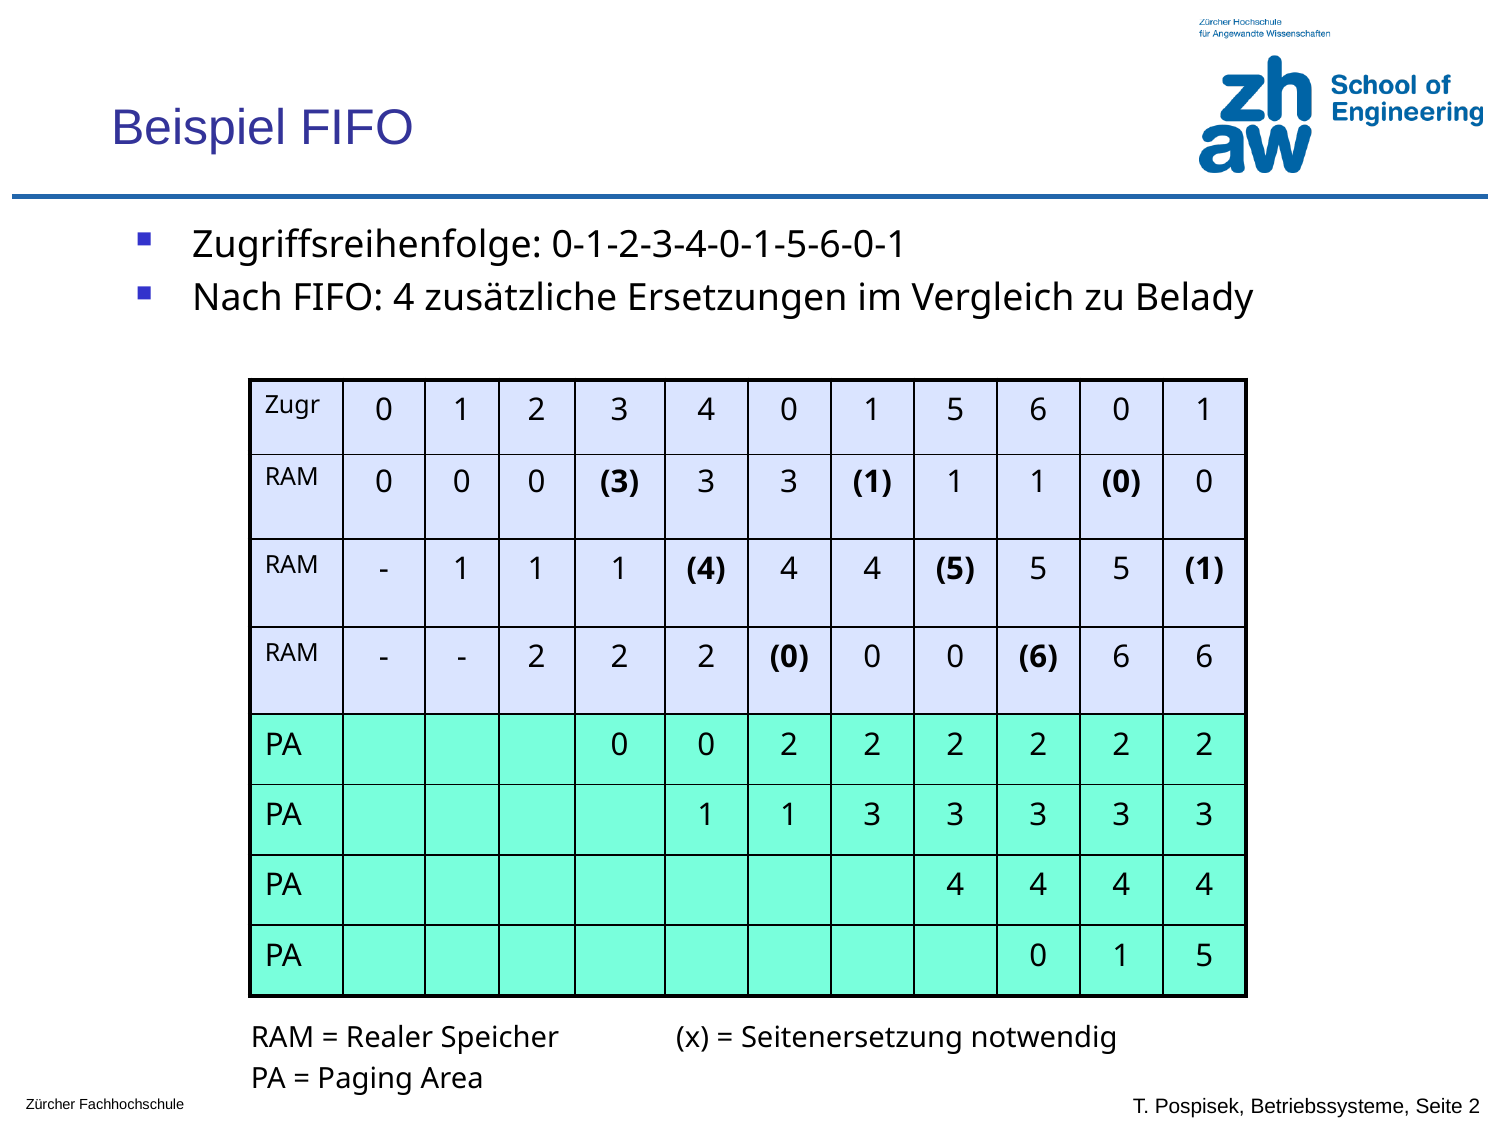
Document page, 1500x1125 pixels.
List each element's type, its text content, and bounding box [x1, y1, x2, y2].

table_header 0 [344, 382, 424, 454]
table_cell 0 [576, 715, 664, 784]
table_cell 2 [576, 628, 664, 713]
table_header Zugr [252, 382, 342, 454]
table_header 2 [500, 382, 574, 454]
table_cell 2 [500, 628, 574, 713]
table_header 3 [666, 455, 747, 538]
table_cell 2 [1164, 715, 1244, 784]
table_header 1 [426, 382, 498, 454]
table_cell [344, 926, 424, 994]
table_cell PA [252, 715, 342, 784]
table_header 1 [832, 382, 913, 454]
table_cell [666, 856, 747, 924]
table_cell 1 [500, 540, 574, 626]
table_header 6 [998, 382, 1079, 454]
table_cell [576, 856, 664, 924]
table_cell 0 [998, 926, 1079, 994]
table_cell (6) [998, 628, 1079, 713]
table_header 0 [749, 382, 830, 454]
table_cell 2 [915, 715, 996, 784]
table_cell - [344, 628, 424, 713]
table_cell PA [252, 785, 342, 854]
table_cell 4 [998, 856, 1079, 924]
table_cell 2 [749, 715, 830, 784]
table_cell [500, 926, 574, 994]
table_cell 4 [749, 540, 830, 626]
table_cell [500, 785, 574, 854]
text_box RAM = Realer Speicher (x) = Seitenersetzung notwendig PA = Paging Area [236, 1011, 1436, 1112]
table_cell 4 [915, 856, 996, 924]
table_cell (4) [666, 540, 747, 626]
table_cell 1 [1081, 926, 1162, 994]
table_header 0 [1081, 382, 1162, 454]
table_cell RAM [252, 540, 342, 626]
table_cell 3 [1164, 785, 1244, 854]
table_cell 0 [832, 628, 913, 713]
table_cell RAM [252, 628, 342, 713]
title Beispiel FIFO [96, 50, 1375, 163]
table_cell 0 [666, 715, 747, 784]
table_header 1 [1164, 382, 1244, 454]
table_cell 3 [1081, 785, 1162, 854]
table_cell [576, 785, 664, 854]
table_cell [832, 856, 913, 924]
table_header 1 [998, 455, 1079, 538]
table_cell 2 [998, 715, 1079, 784]
table_cell (0) [749, 628, 830, 713]
table_cell [500, 856, 574, 924]
table_cell 6 [1164, 628, 1244, 713]
table_cell [749, 856, 830, 924]
table_cell 2 [832, 715, 913, 784]
list Zugriffsreihenfolge: 0-1-2-3-4-0-1-5-6-0-1 Nach FIFO: 4 zusätzliche Ersetzungen im Vergleich zu Belady [120, 212, 1375, 350]
table_header 0 [344, 455, 424, 538]
table_cell 1 [426, 540, 498, 626]
table_cell PA [252, 926, 342, 994]
table_cell [344, 856, 424, 924]
table_cell 5 [998, 540, 1079, 626]
table_cell [749, 926, 830, 994]
table_cell 2 [666, 628, 747, 713]
table_cell 3 [998, 785, 1079, 854]
table_cell PA [252, 856, 342, 924]
table_header 0 [1164, 455, 1244, 538]
table_cell [426, 785, 498, 854]
table_cell [426, 856, 498, 924]
table_header 3 [576, 382, 664, 454]
table_cell 5 [1164, 926, 1244, 994]
table_header (1) [832, 455, 913, 538]
table_cell 3 [832, 785, 913, 854]
table_cell 4 [1081, 856, 1162, 924]
table_cell (5) [915, 540, 996, 626]
table_header (0) [1081, 455, 1162, 538]
table_cell [426, 715, 498, 784]
table_cell 0 [915, 628, 996, 713]
table_header 4 [666, 382, 747, 454]
table_cell - [344, 540, 424, 626]
table_cell [500, 715, 574, 784]
table_cell [576, 926, 664, 994]
table_cell [915, 926, 996, 994]
table_header RAM [252, 455, 342, 538]
table_cell [666, 926, 747, 994]
table_cell [344, 785, 424, 854]
table_header 0 [500, 455, 574, 538]
table_cell 2 [1081, 715, 1162, 784]
table_cell - [426, 628, 498, 713]
table_cell 5 [1081, 540, 1162, 626]
table_cell 6 [1081, 628, 1162, 713]
table_cell 1 [749, 785, 830, 854]
table_header 3 [749, 455, 830, 538]
table_cell 3 [915, 785, 996, 854]
table_header 5 [915, 382, 996, 454]
table_cell (1) [1164, 540, 1244, 626]
table_header (3) [576, 455, 664, 538]
table_cell [832, 926, 913, 994]
table_header 1 [915, 455, 996, 538]
table_header 0 [426, 455, 498, 538]
table_cell [344, 715, 424, 784]
table_cell 1 [666, 785, 747, 854]
table_cell 1 [576, 540, 664, 626]
picture [1199, 19, 1483, 173]
table_cell [426, 926, 498, 994]
table_cell 4 [832, 540, 913, 626]
table_cell 4 [1164, 856, 1244, 924]
